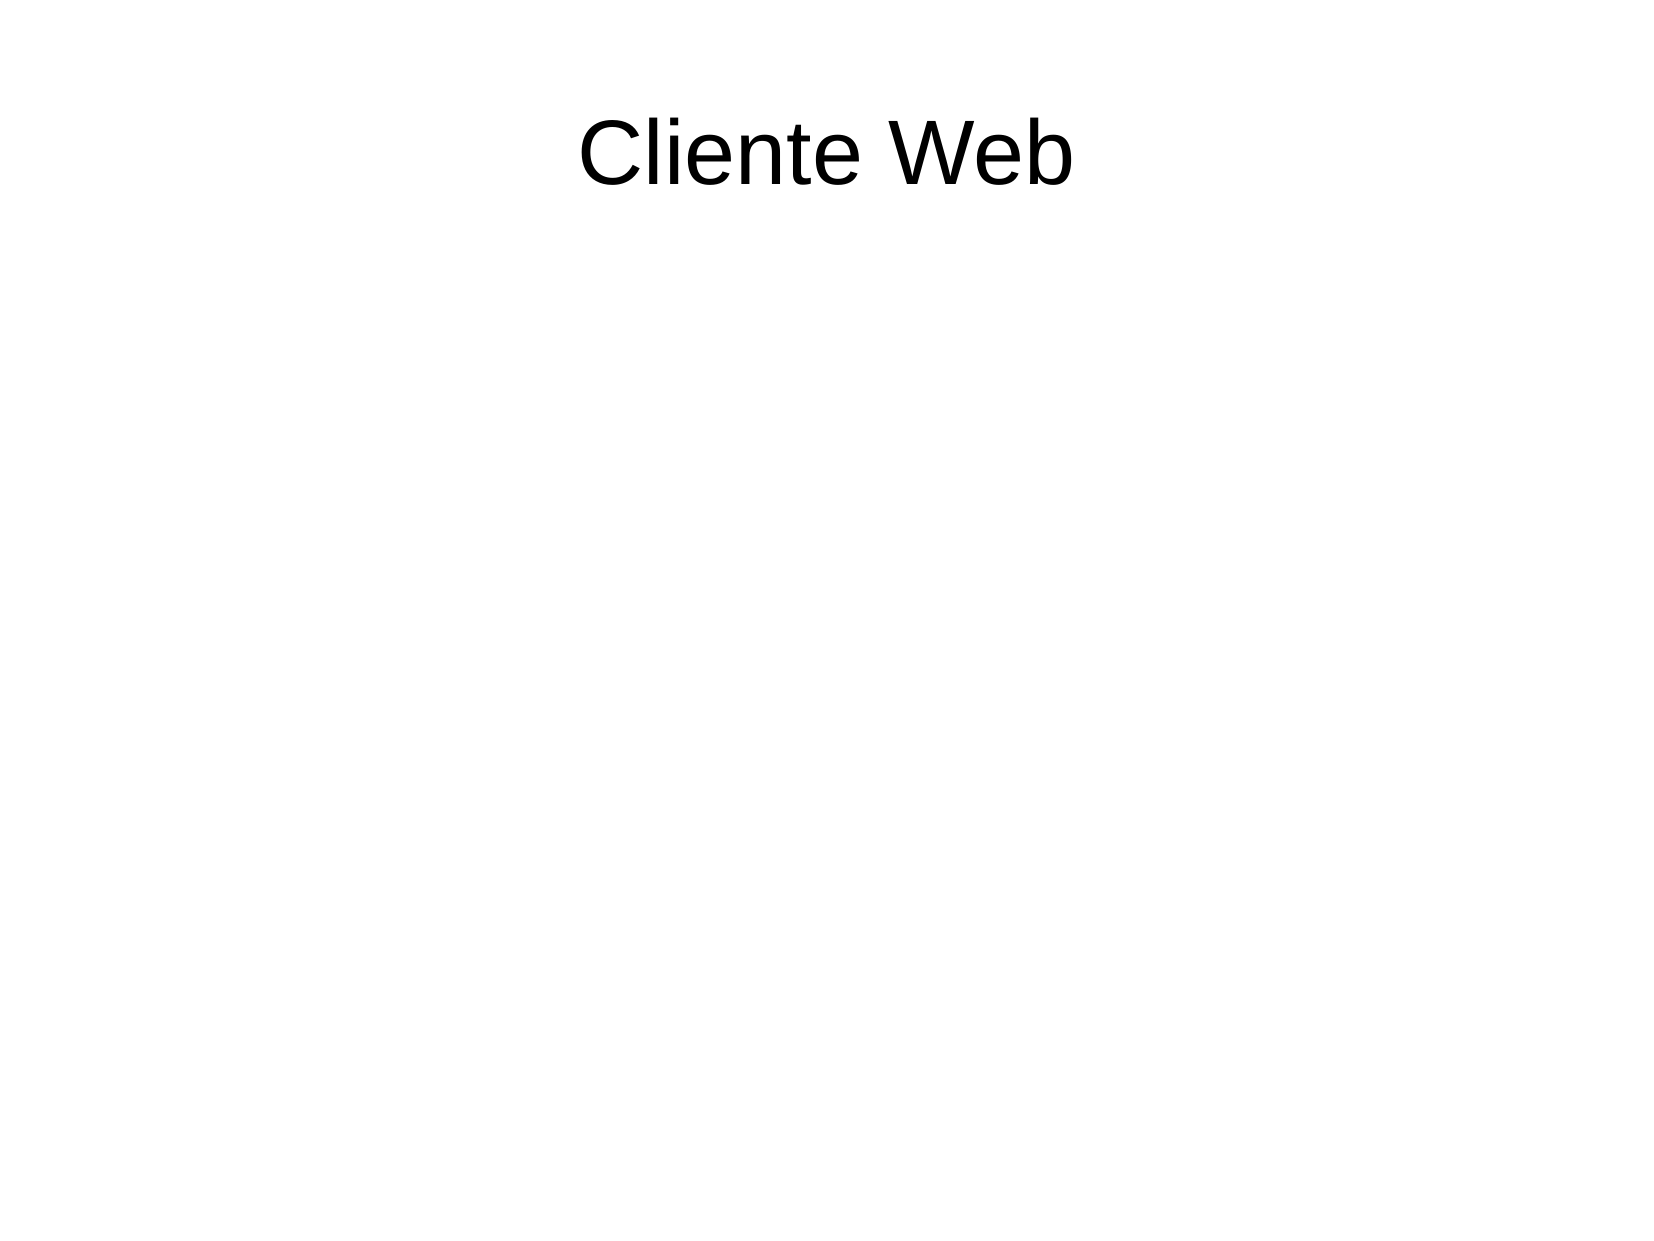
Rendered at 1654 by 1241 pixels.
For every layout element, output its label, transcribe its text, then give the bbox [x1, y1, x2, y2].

title Cliente Web [82, 56, 1571, 250]
